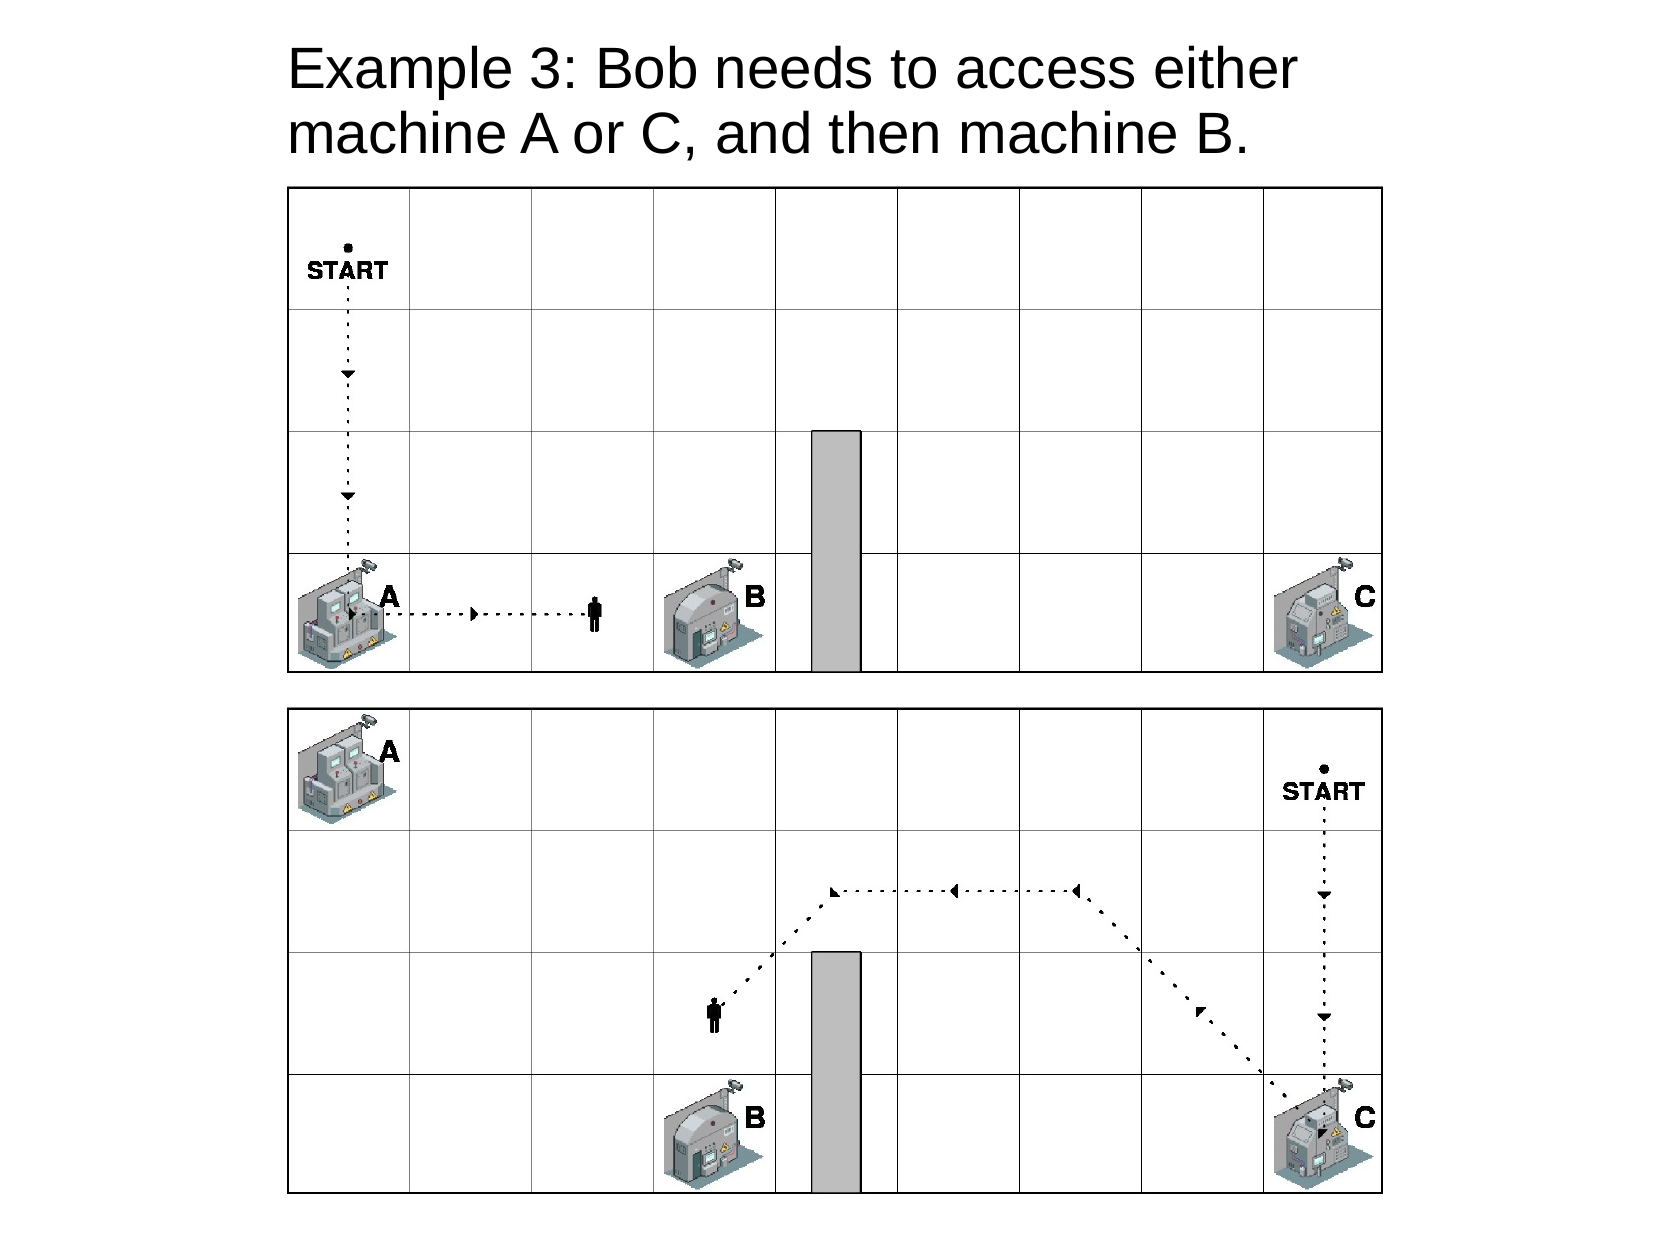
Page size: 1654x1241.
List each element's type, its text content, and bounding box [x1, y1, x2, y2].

text_box Example 3: Bob needs to access either machine A or C, and then machine B. [272, 28, 1488, 509]
picture [270, 169, 1400, 1211]
